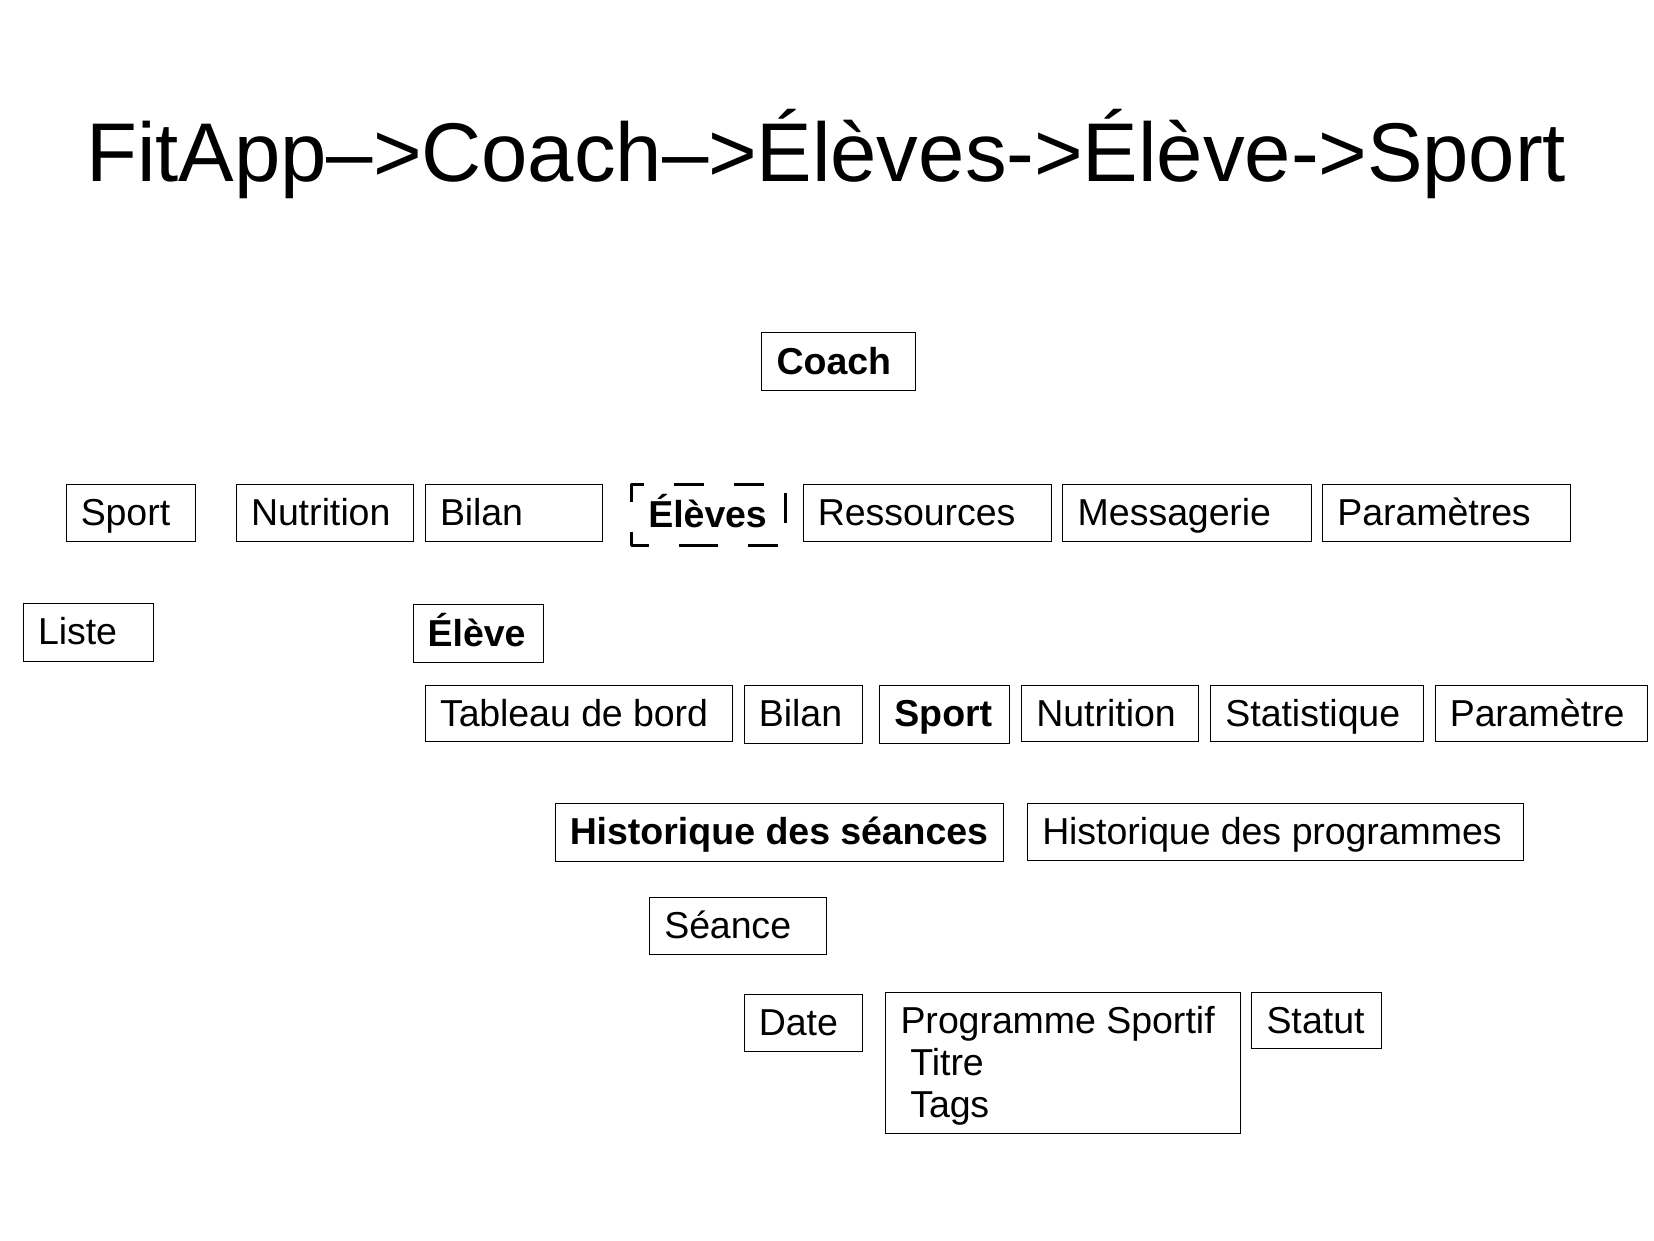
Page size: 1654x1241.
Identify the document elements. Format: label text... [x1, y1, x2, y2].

text_box Historique des séances [555, 803, 1004, 862]
text_box Paramètre [1435, 685, 1648, 742]
text_box Élèves [631, 484, 786, 546]
text_box Sport [66, 484, 196, 542]
text_box Date [744, 994, 863, 1052]
text_box Historique des programmes [1027, 803, 1524, 861]
text_box Statut [1251, 992, 1382, 1049]
title FitApp–>Coach–>Élèves->Élève->Sport [11, 49, 1642, 257]
text_box Sport [879, 685, 1010, 744]
text_box Bilan [425, 484, 603, 542]
text_box Programme Sportif Titre Tags [885, 992, 1241, 1134]
text_box Messagerie [1062, 484, 1312, 542]
text_box Nutrition [1021, 685, 1199, 742]
text_box Ressources [803, 484, 1052, 542]
text_box Statistique [1210, 685, 1424, 742]
text_box Séance [649, 897, 827, 955]
text_box Bilan [744, 685, 863, 744]
text_box Élève [413, 604, 544, 663]
text_box Coach [761, 332, 916, 391]
text_box Liste [23, 603, 154, 662]
text_box Paramètres [1322, 484, 1571, 542]
text_box Nutrition [236, 484, 414, 542]
text_box Tableau de bord [425, 685, 733, 742]
